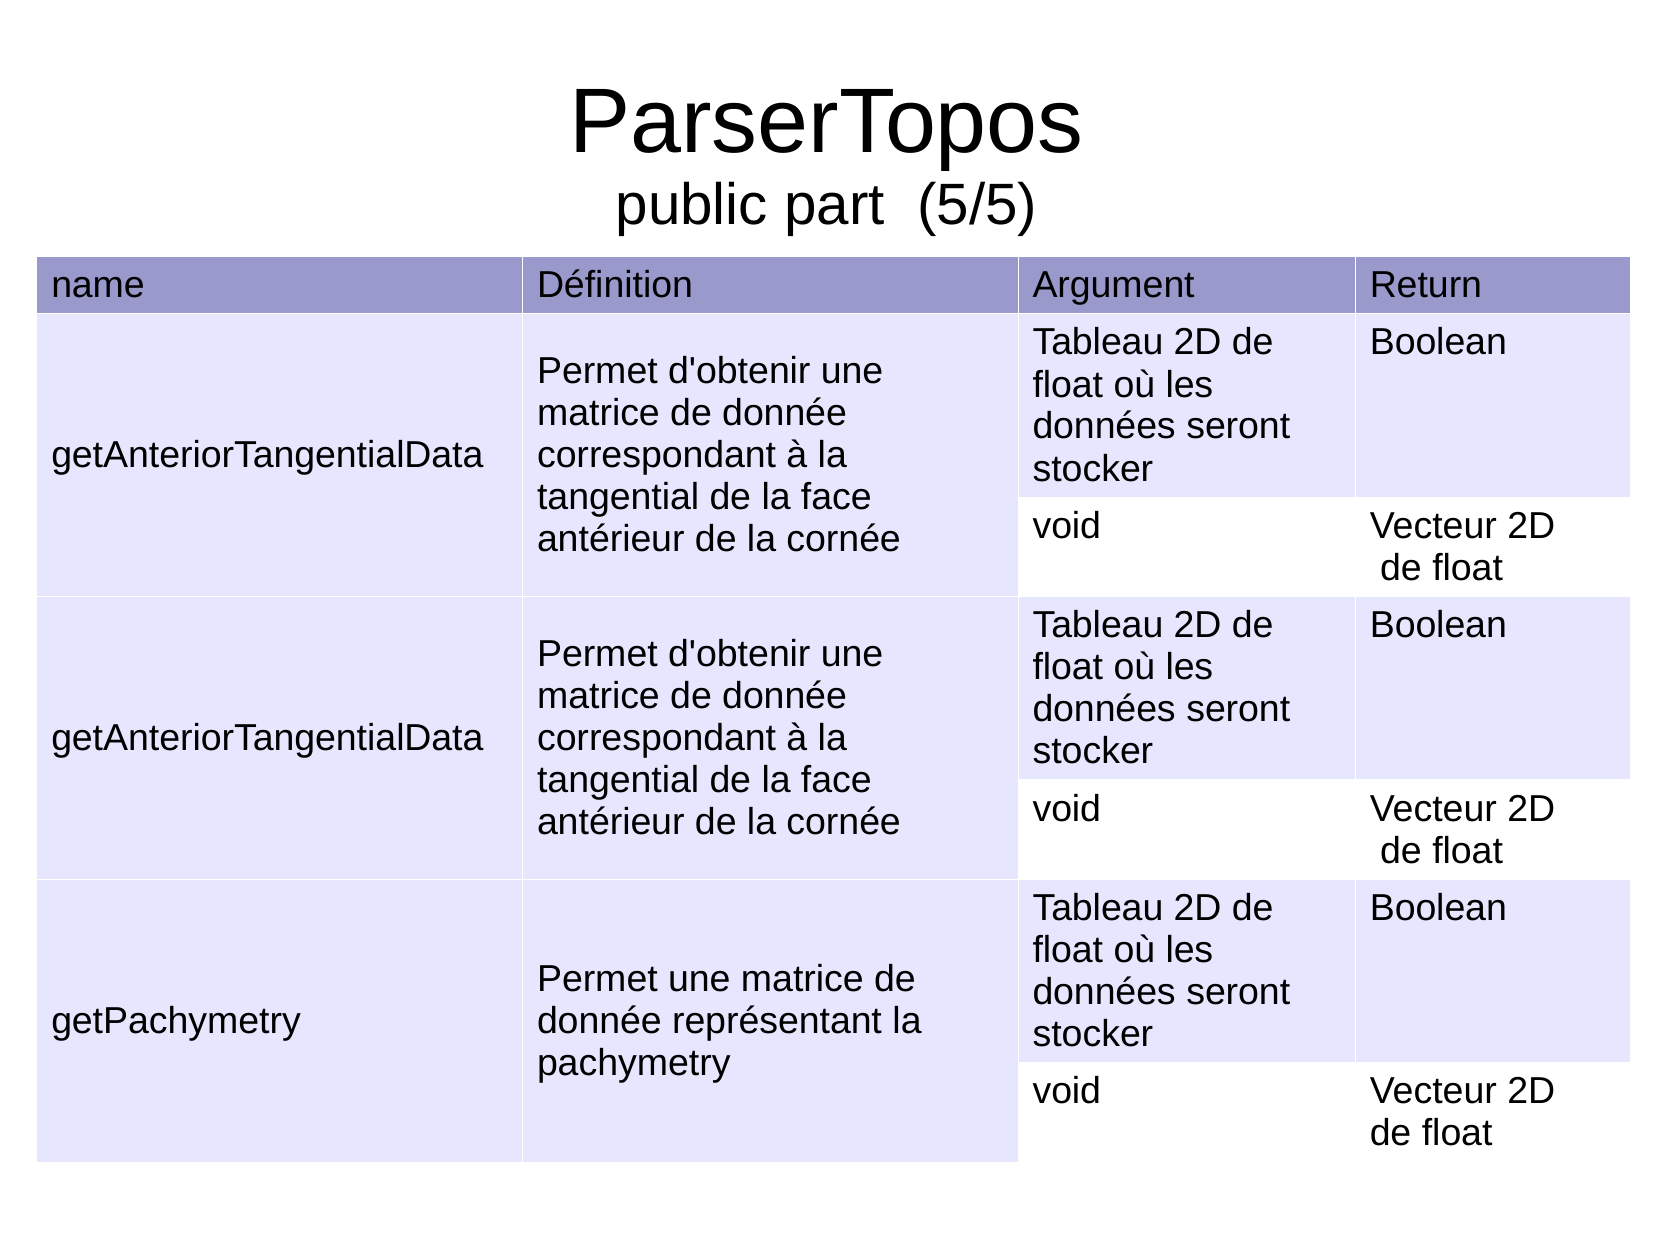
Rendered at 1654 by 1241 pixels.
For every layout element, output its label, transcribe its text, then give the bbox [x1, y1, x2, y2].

table_cell Vecteur 2D de float [1356, 498, 1630, 596]
table_header Return [1356, 257, 1630, 313]
table_cell Permet d'obtenir une matrice de donnée correspondant à la tangential de la face antérieur de la cornée [523, 314, 1018, 596]
title ParserTopos public part (5/5) [82, 49, 1571, 256]
table_cell getPachymetry [37, 880, 522, 1162]
table_cell Tableau 2D de float où les données seront stocker [1019, 314, 1355, 497]
table_cell void [1019, 1063, 1355, 1162]
table_header Définition [523, 257, 1018, 313]
table_header name [37, 257, 522, 313]
table_cell Tableau 2D de float où les données seront stocker [1019, 880, 1355, 1062]
table_cell getAnteriorTangentialData [37, 597, 522, 879]
table_cell Boolean [1356, 597, 1630, 779]
table_cell Vecteur 2D de float [1356, 1063, 1630, 1162]
table_cell getAnteriorTangentialData [37, 314, 522, 596]
table_cell Boolean [1356, 880, 1630, 1062]
table_cell Vecteur 2D de float [1356, 780, 1630, 879]
table_cell Boolean [1356, 314, 1630, 497]
table_cell void [1019, 498, 1355, 596]
table_cell Permet une matrice de donnée représentant la pachymetry [523, 880, 1018, 1162]
table_header Argument [1019, 257, 1355, 313]
table_cell void [1019, 780, 1355, 879]
table_cell Permet d'obtenir une matrice de donnée correspondant à la tangential de la face antérieur de la cornée [523, 597, 1018, 879]
table_cell Tableau 2D de float où les données seront stocker [1019, 597, 1355, 779]
